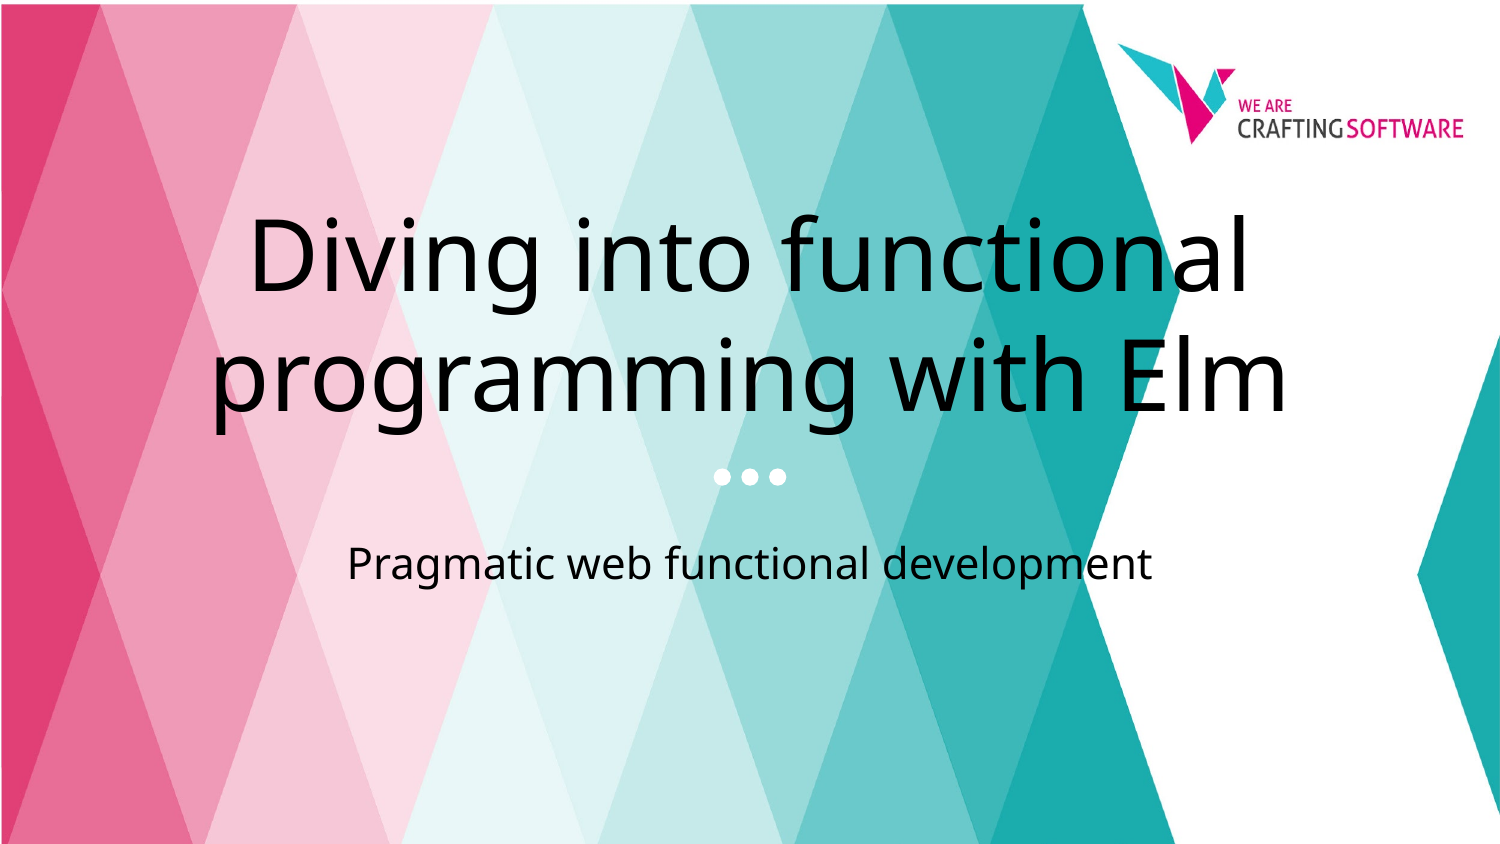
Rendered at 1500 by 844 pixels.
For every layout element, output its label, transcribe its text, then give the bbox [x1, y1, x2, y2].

subtitle Pragmatic web functional development [110, 520, 1390, 651]
title Diving into functional programming with Elm [110, 162, 1390, 447]
picture [0, 0, 1500, 844]
